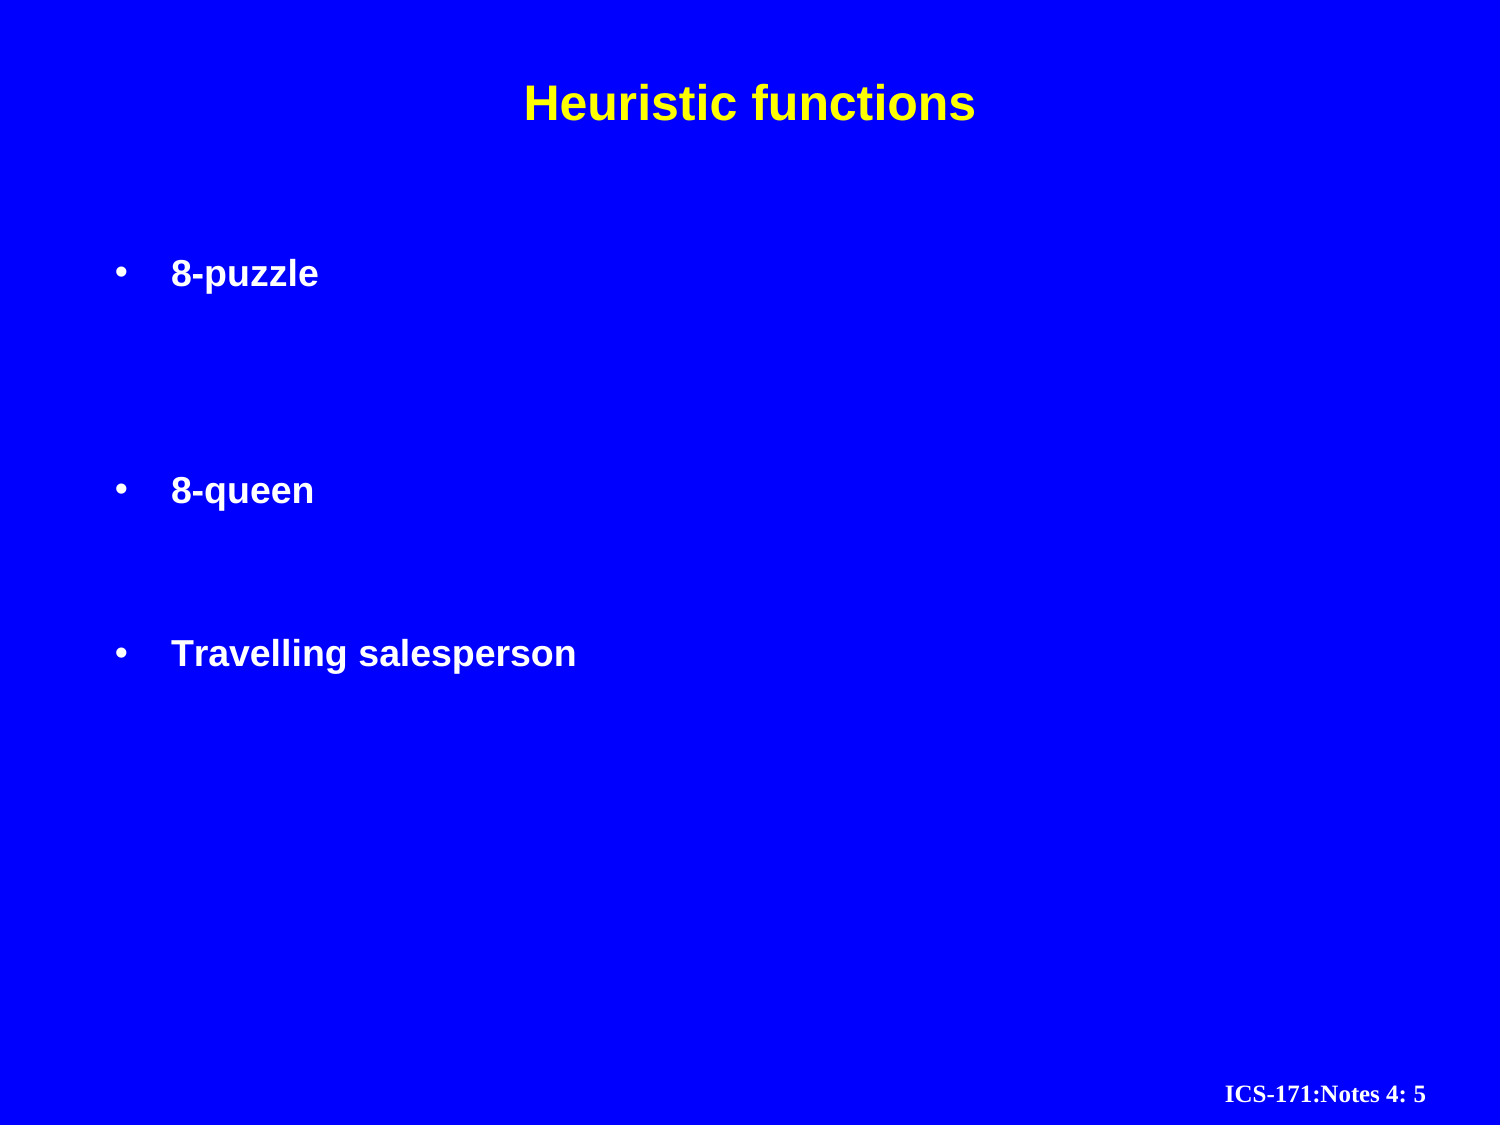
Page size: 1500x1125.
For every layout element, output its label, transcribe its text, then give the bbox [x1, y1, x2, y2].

list 8-puzzle 8-queen Travelling salesperson [99, 187, 1388, 1013]
title Heuristic functions [112, 49, 1388, 150]
